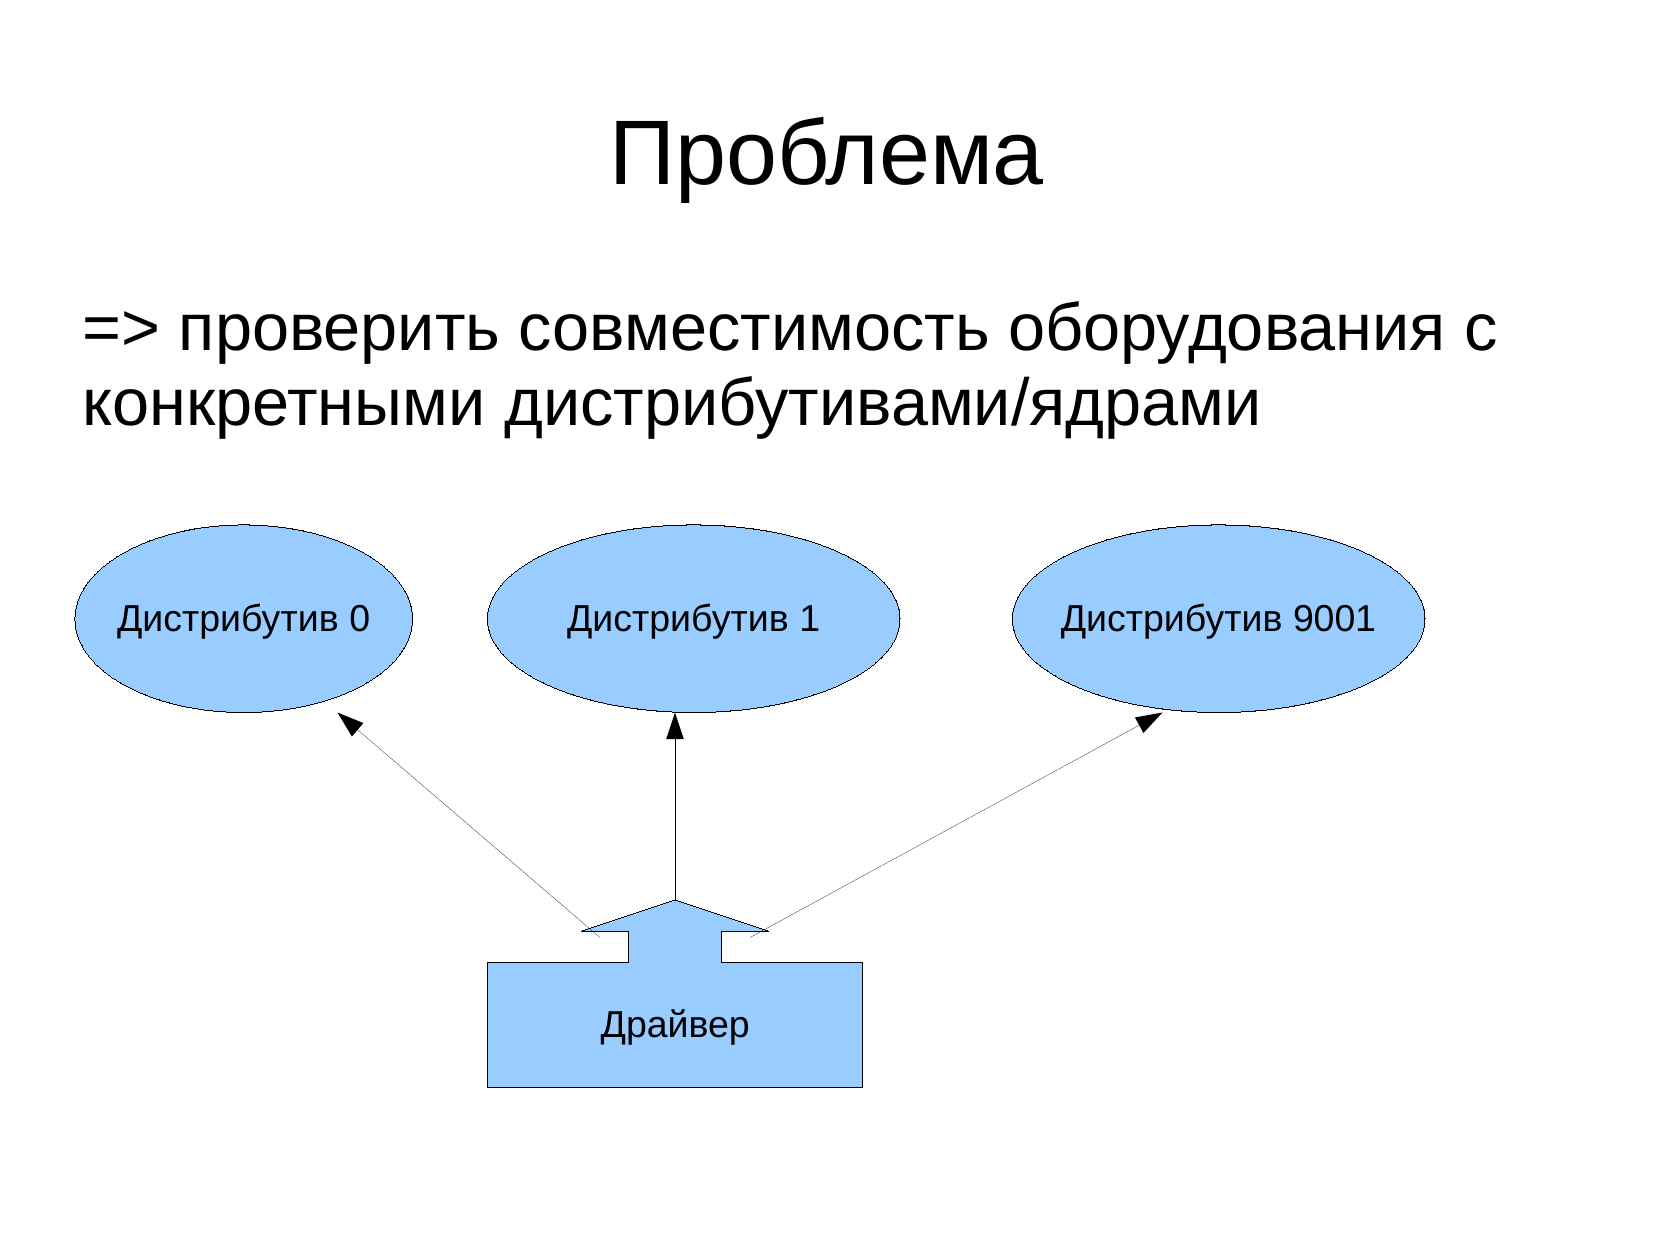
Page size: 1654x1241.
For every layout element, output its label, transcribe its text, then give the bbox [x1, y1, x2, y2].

text_box Драйвер [487, 899, 863, 1088]
title Проблема [82, 49, 1571, 257]
text_box Дистрибутив 9001 [1012, 524, 1426, 713]
list => проверить совместимость оборудования с конкретными дистрибутивами/ядрами [82, 290, 1571, 1109]
text_box Дистрибутив 1 [487, 524, 901, 713]
text_box Дистрибутив 0 [74, 524, 413, 713]
